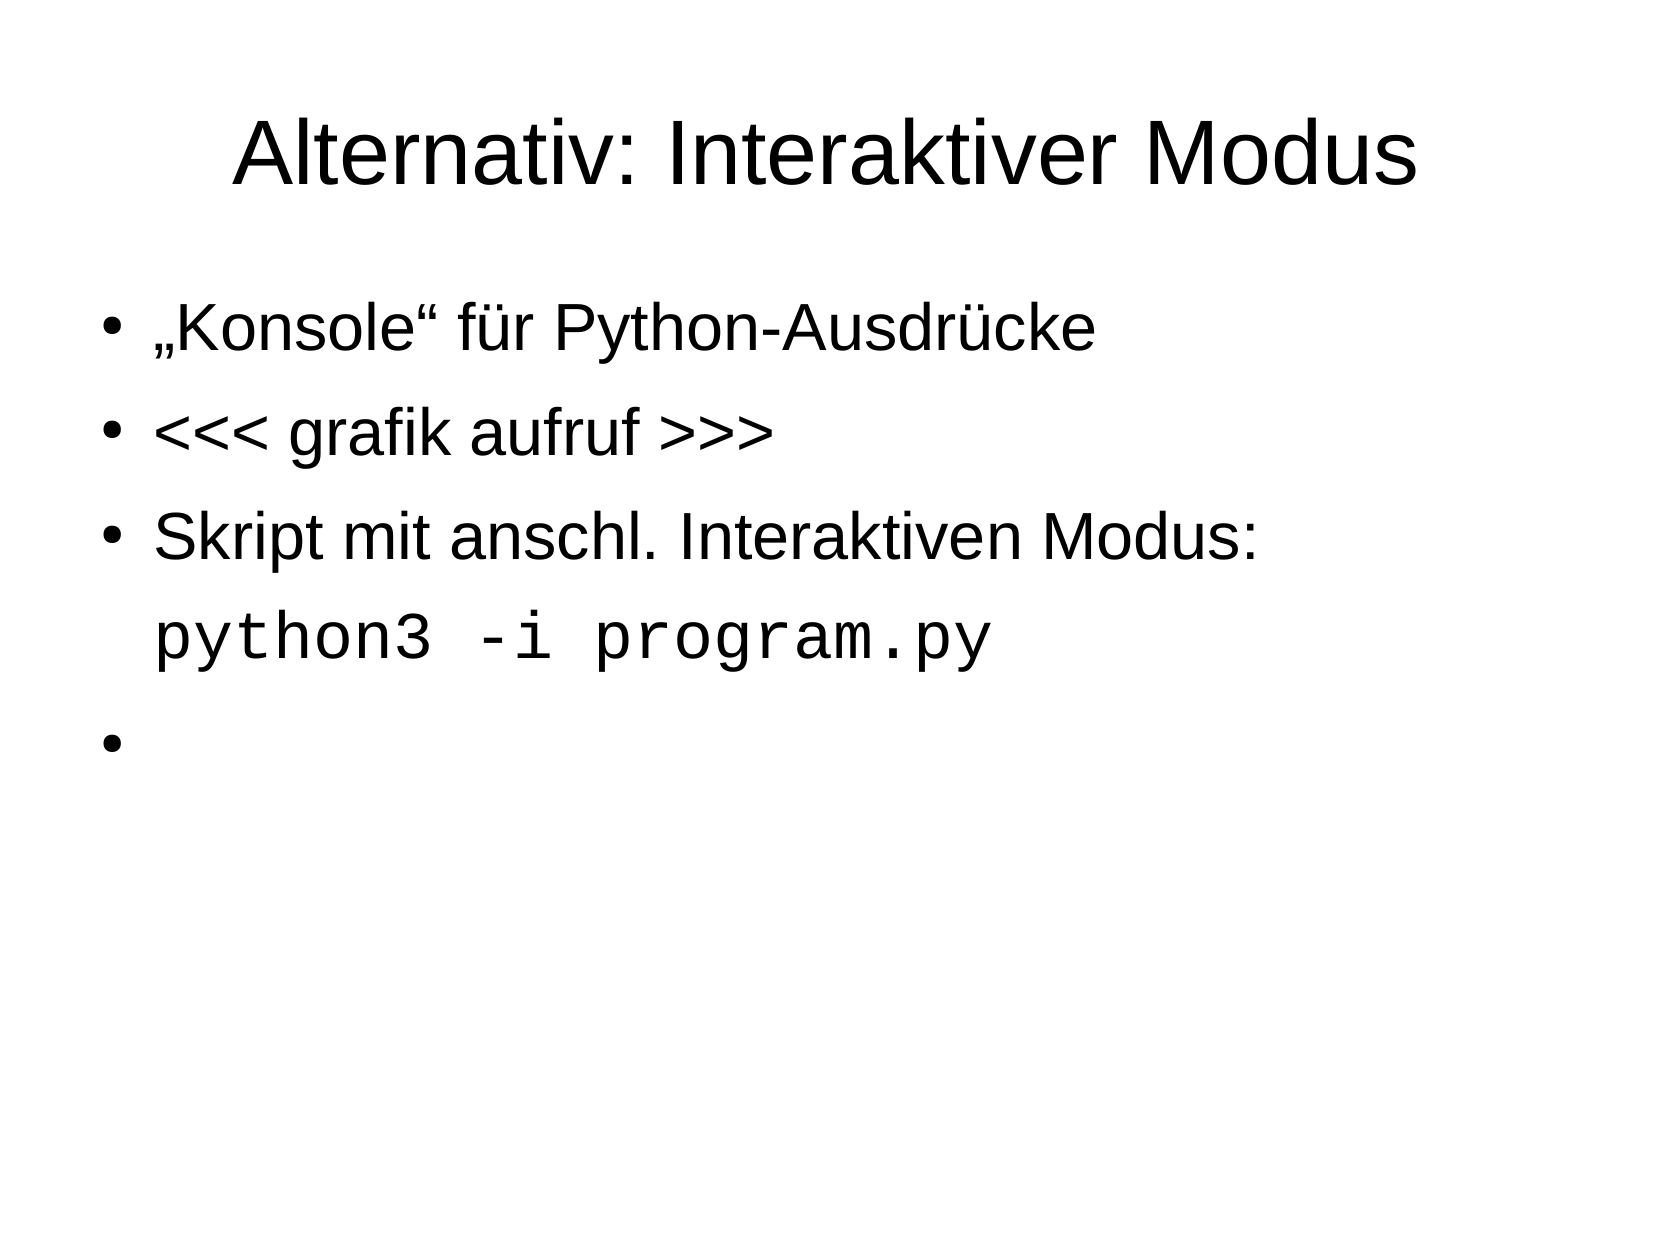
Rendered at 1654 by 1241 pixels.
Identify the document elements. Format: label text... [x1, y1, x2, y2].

title Alternativ: Interaktiver Modus [82, 49, 1571, 257]
list „Konsole“ für Python-Ausdrücke <<< grafik aufruf >>> Skript mit anschl. Interaktiven Modus: python3 -i program.py [82, 290, 1571, 1010]
